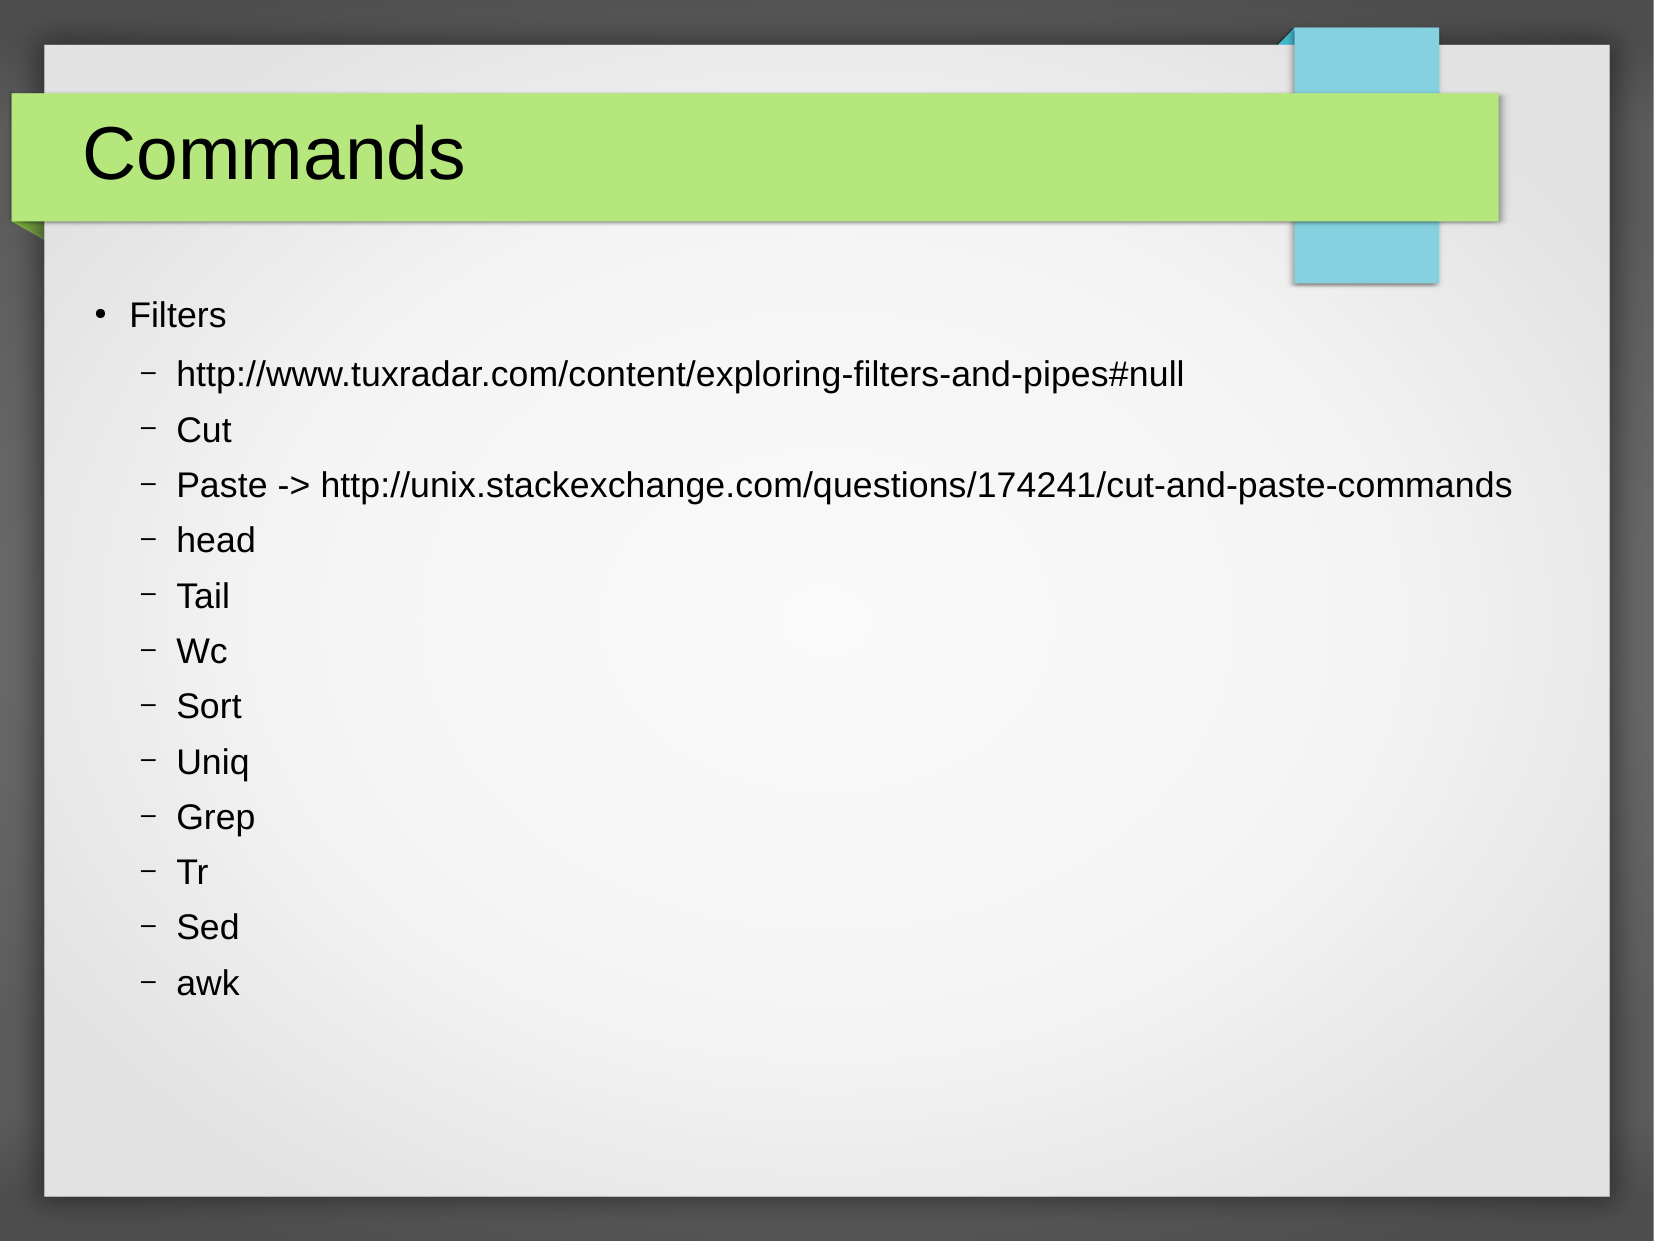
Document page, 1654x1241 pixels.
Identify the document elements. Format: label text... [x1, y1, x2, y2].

title Commands [82, 94, 1264, 213]
picture [0, 0, 1654, 1241]
list Filters http://www.tuxradar.com/content/exploring-filters-and-pipes#null Cut Paste -> http://unix.stackexchange.com/questions/174241/cut-and-paste-commands head Tail Wc Sort Uniq Grep Tr Sed awk [82, 295, 1571, 1015]
